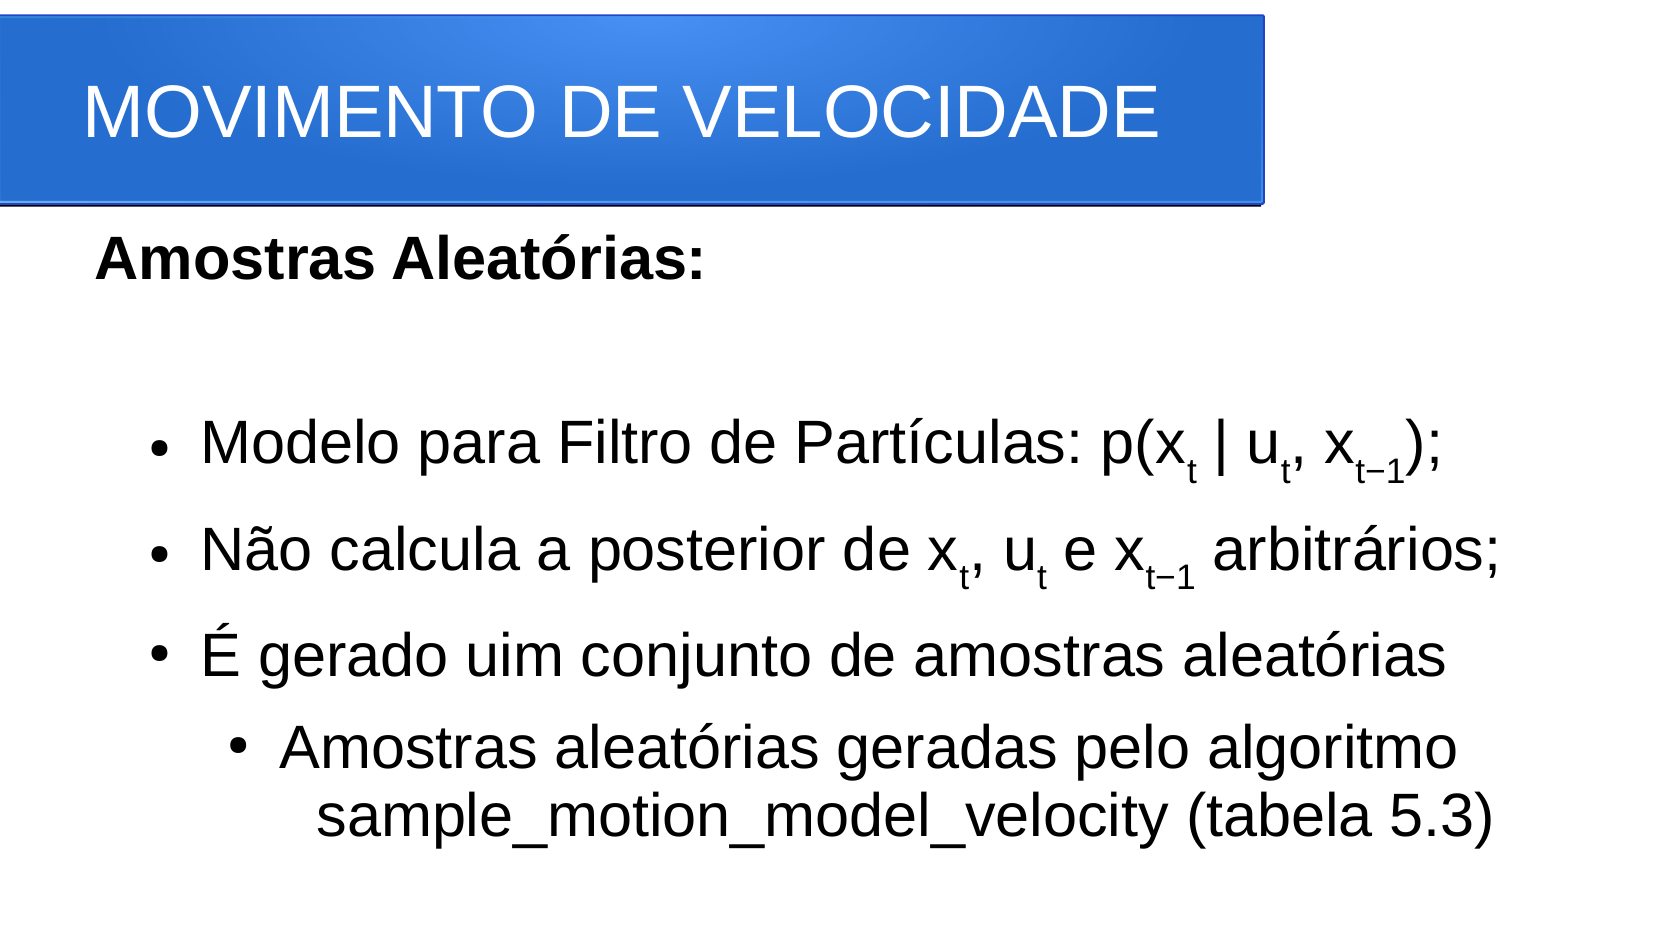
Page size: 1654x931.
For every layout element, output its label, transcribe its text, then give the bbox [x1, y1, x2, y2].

title MOVIMENTO DE VELOCIDADE [82, 35, 1235, 189]
list Amostras Aleatórias: Modelo para Filtro de Partículas: p(xt | ut, xt−1); Não calcula a posterior de xt, ut e xt−1 arbitrários; É gerado uim conjunto de amostras aleatórias Amostras aleatórias geradas pelo algoritmo sample_motion_model_velocity (tabela 5.3) [94, 224, 1583, 851]
